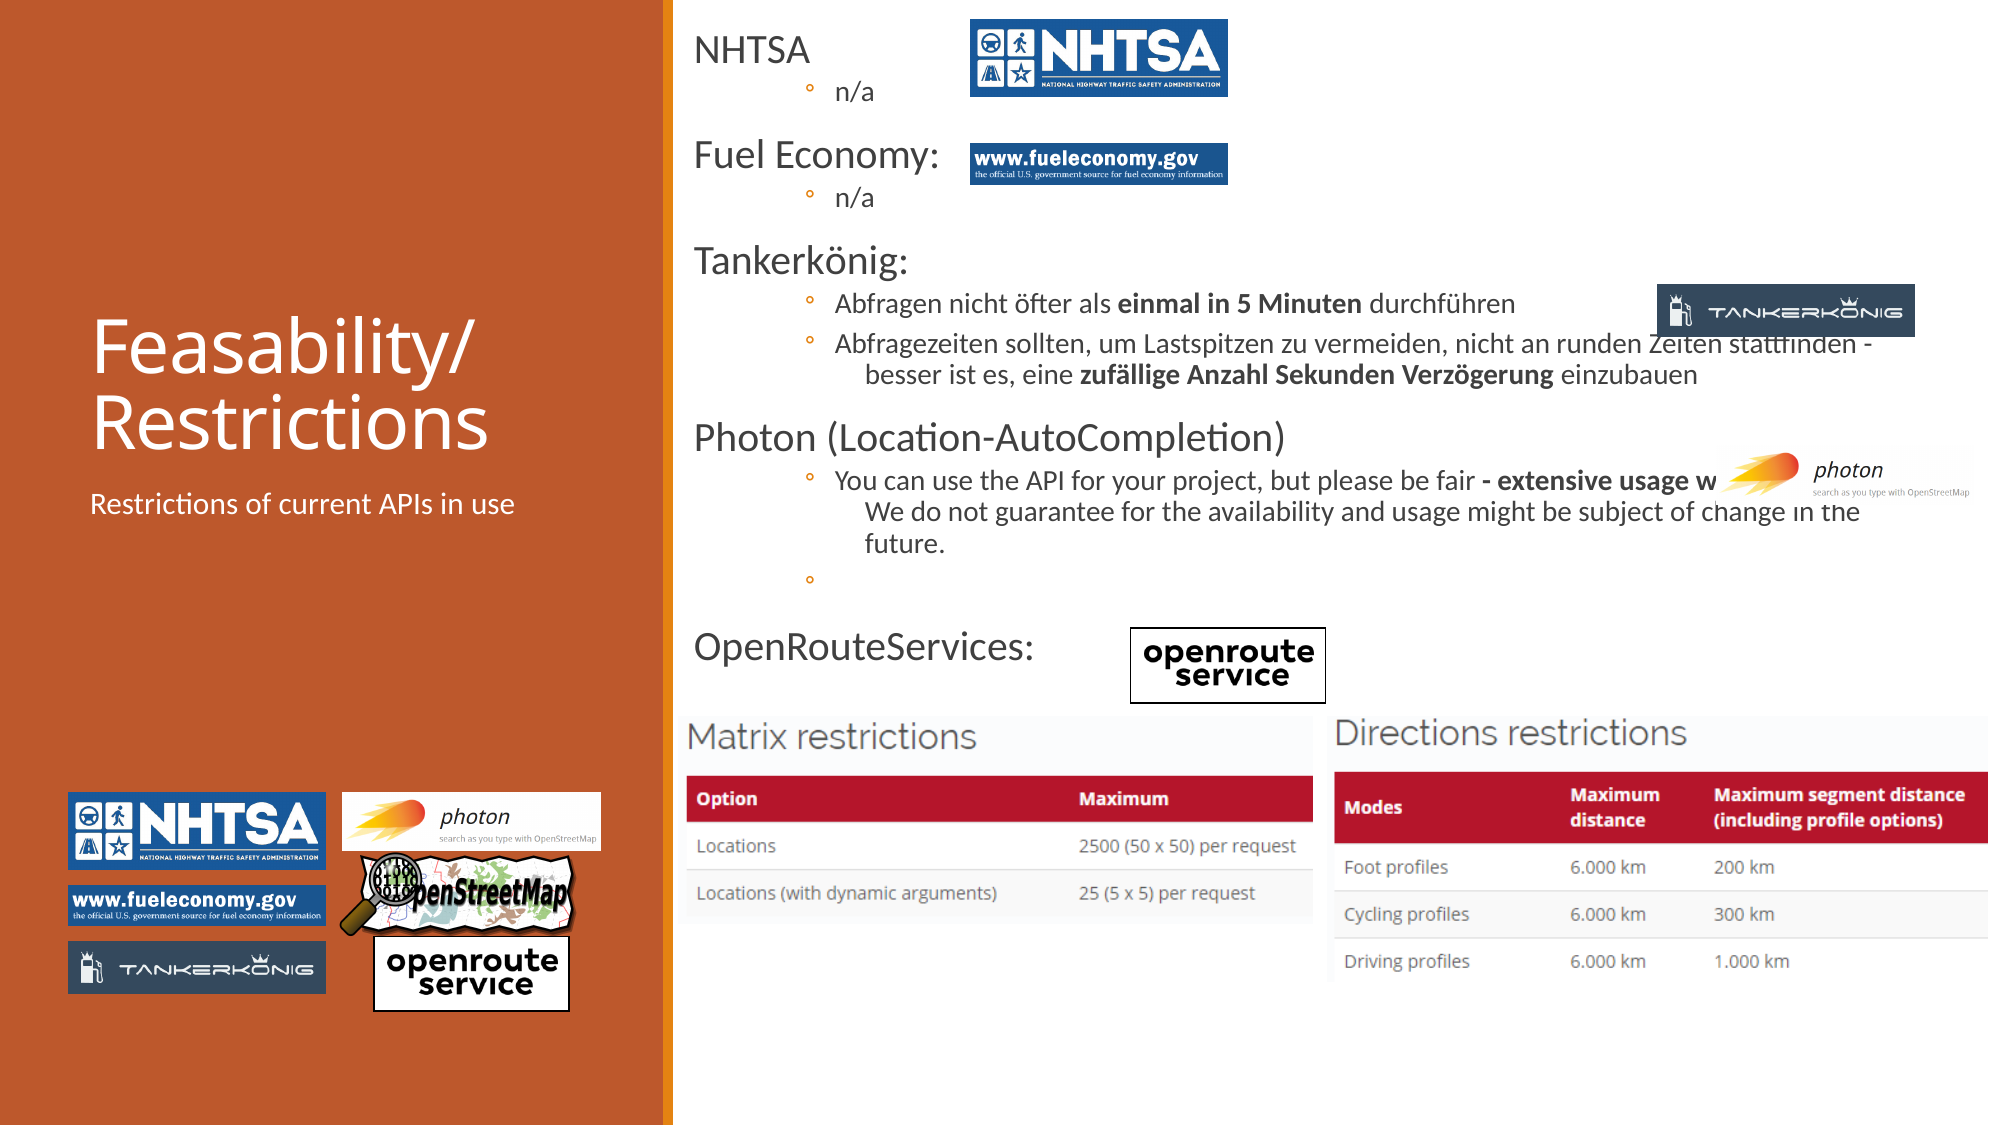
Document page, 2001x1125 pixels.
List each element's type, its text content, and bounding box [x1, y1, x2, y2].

picture [970, 19, 1228, 97]
picture [1716, 445, 1974, 505]
picture [68, 885, 326, 927]
picture [970, 143, 1228, 185]
picture [1657, 285, 1915, 337]
picture [678, 716, 1313, 924]
picture [1131, 628, 1325, 702]
list NHTSA n/a Fuel Economy: n/a Tankerkönig: Abfragen nicht öfter als einmal in 5 Minuten durchführen Abfragezeiten sollten, um Lastspitzen zu vermeiden, nicht an runden Zeiten stattfinden - besser ist es, eine zufällige Anzahl Sekunden Verzögerung einzubauen Photon (Location-AutoCompletion) You can use the API for your project, but please be fair - extensive usage will be throttled. We do not guarantee for the availability and usage might be subject of change in the future. OpenRouteServices: [678, 19, 1926, 983]
picture [68, 941, 326, 994]
picture [338, 792, 601, 937]
list Restrictions of current APIs in use [75, 479, 601, 1035]
title Feasability/ Restrictions [75, 97, 601, 473]
picture [68, 792, 326, 870]
picture [374, 937, 569, 1011]
picture [1327, 716, 1988, 982]
